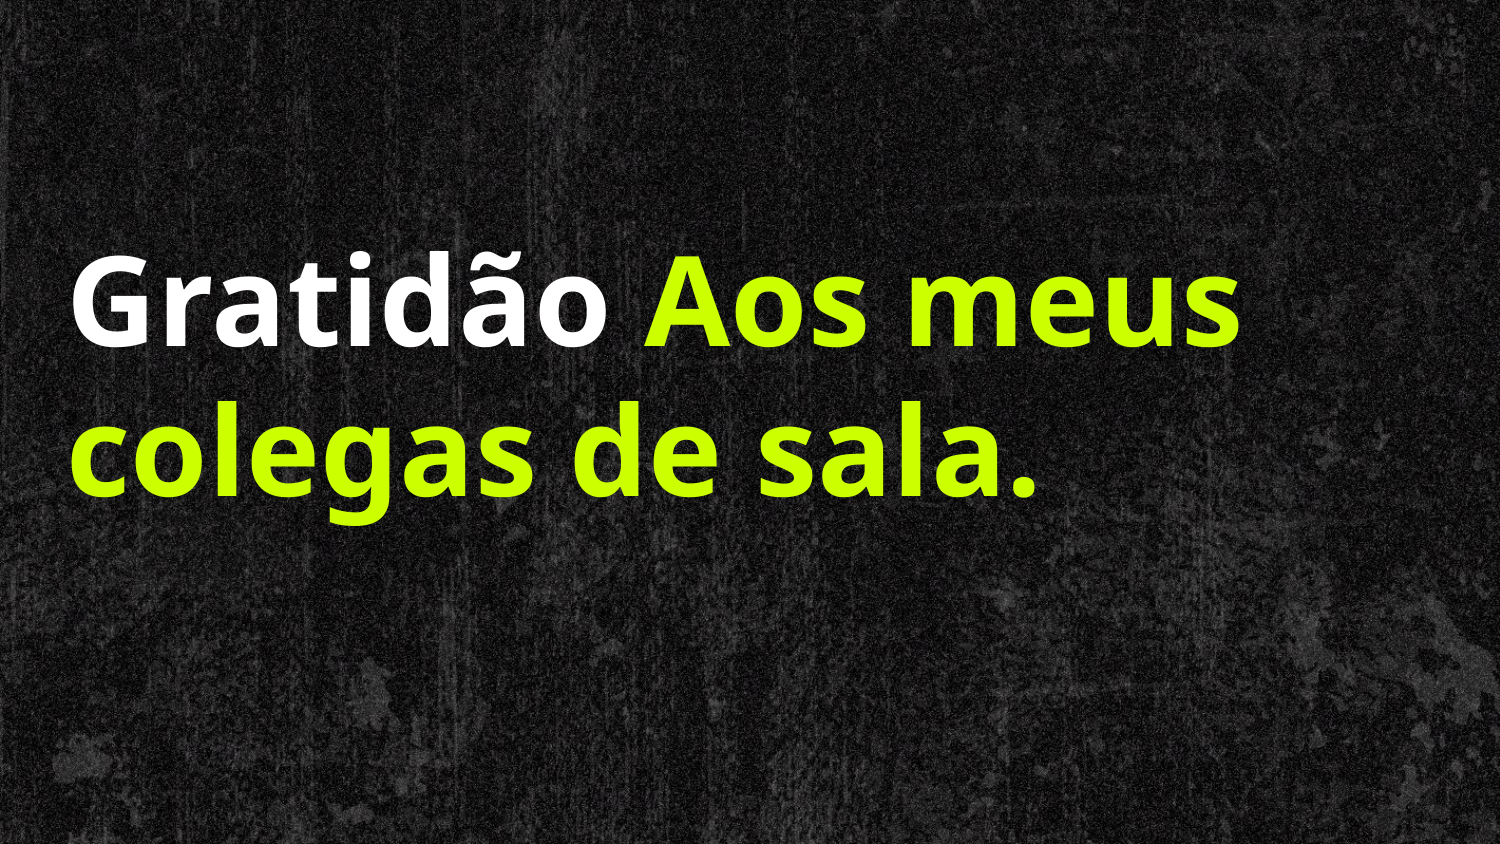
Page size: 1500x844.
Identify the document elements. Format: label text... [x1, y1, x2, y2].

picture [0, 0, 1500, 844]
title Gratidão Aos meus colegas de sala. [51, 206, 1477, 603]
